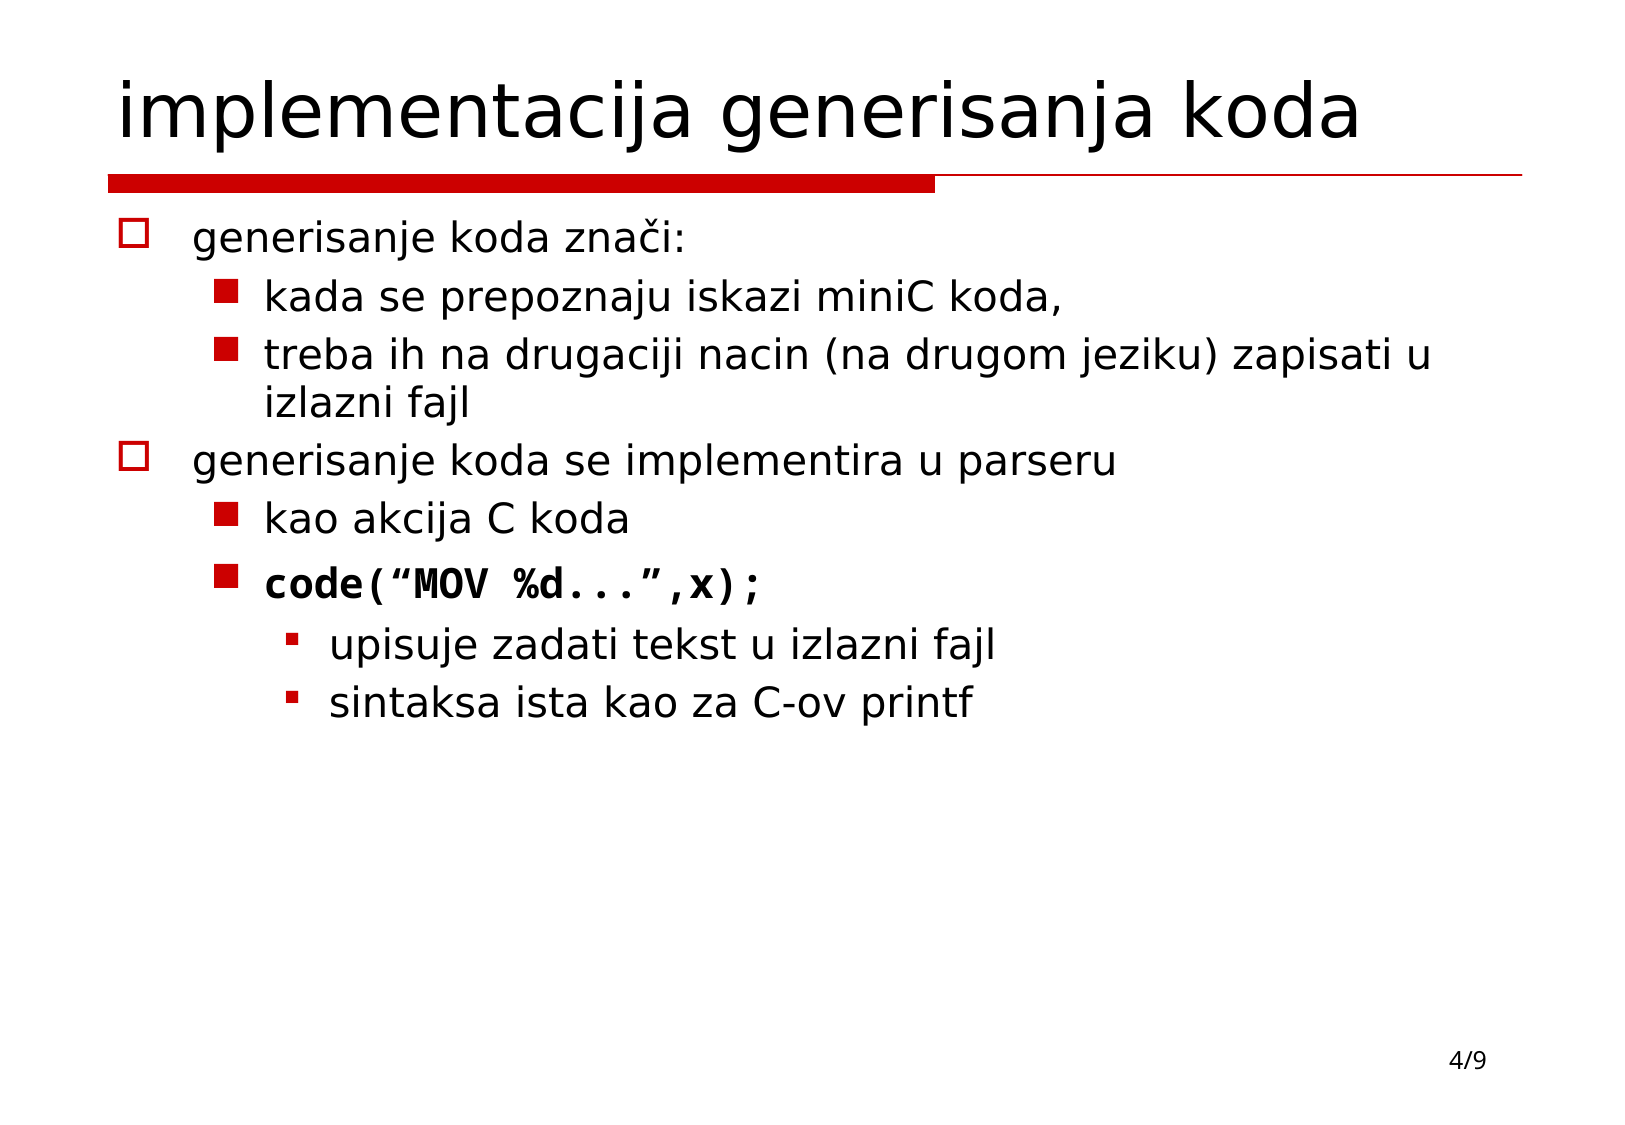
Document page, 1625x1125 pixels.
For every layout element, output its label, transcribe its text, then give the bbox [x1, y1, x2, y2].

title implementacija generisanja koda [101, 56, 1524, 163]
list generisanje koda znači: kada se prepoznaju iskazi miniC koda, treba ih na drugaciji nacin (na drugom jeziku) zapisati u izlazni fajl generisanje koda se implementira u parseru kao akcija C koda code(“MOV %d...”,x); upisuje zadati tekst u izlazni fajl sintaksa ista kao za C-ov printf [100, 205, 1522, 1086]
